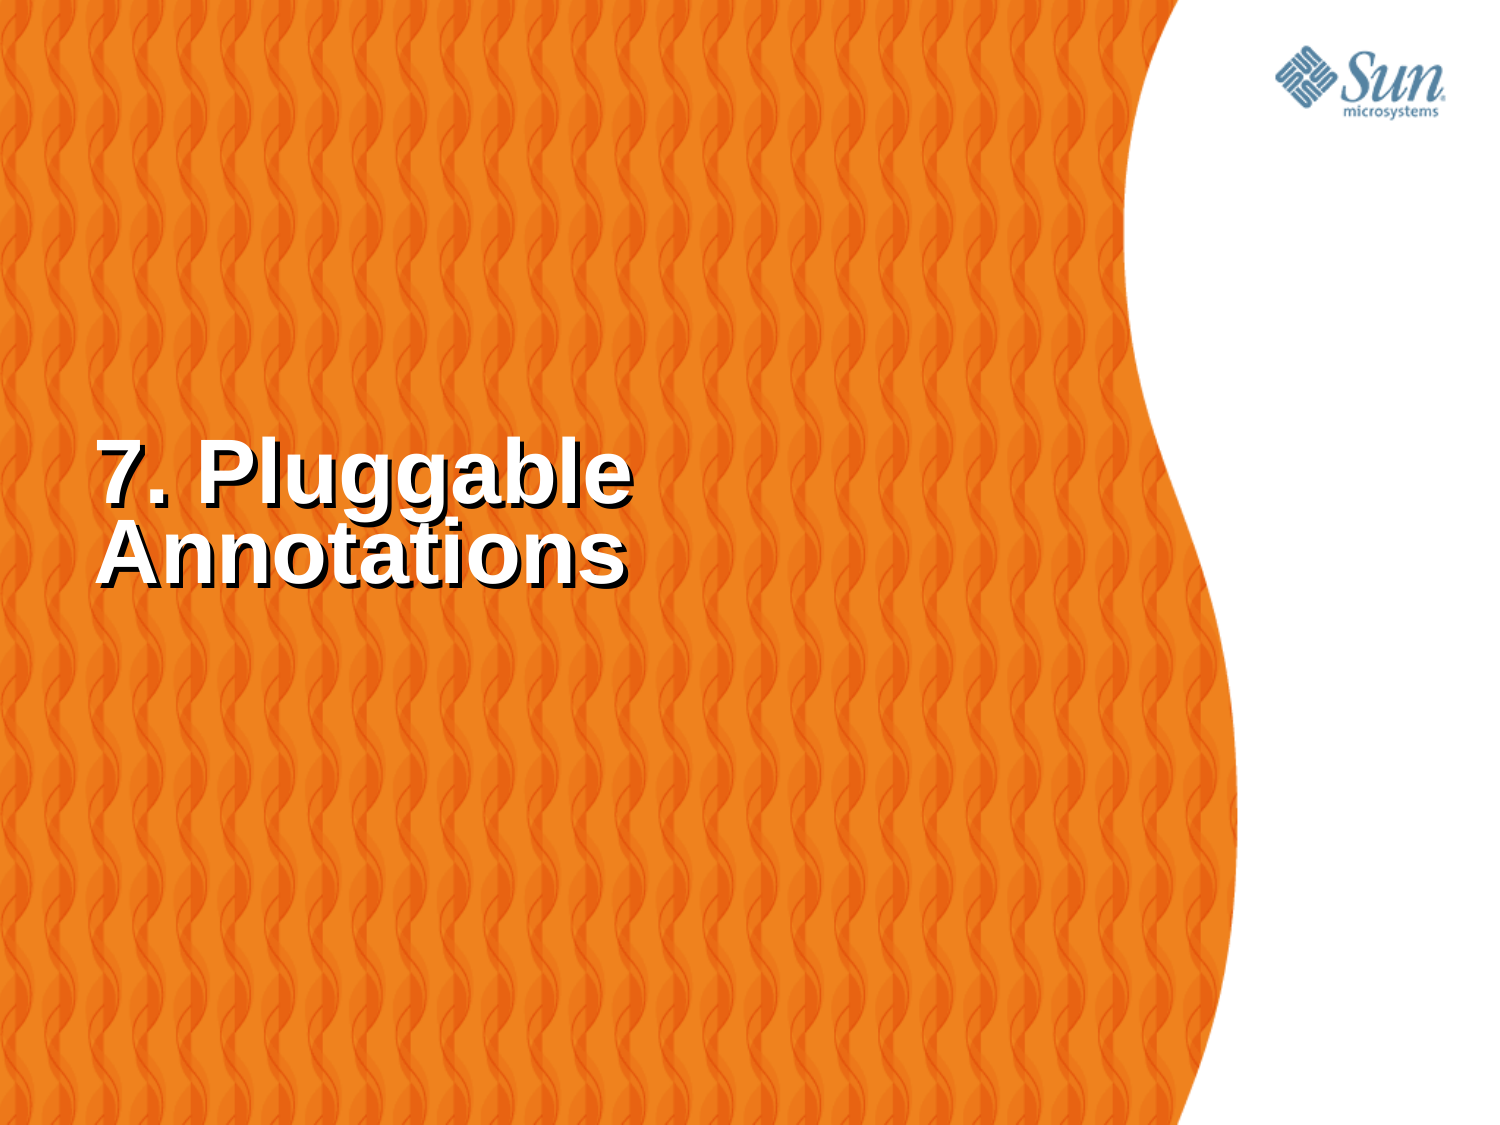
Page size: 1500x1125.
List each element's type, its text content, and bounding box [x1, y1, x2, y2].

picture [0, 0, 1500, 1125]
title 7. Pluggable Annotations [93, 417, 1059, 601]
